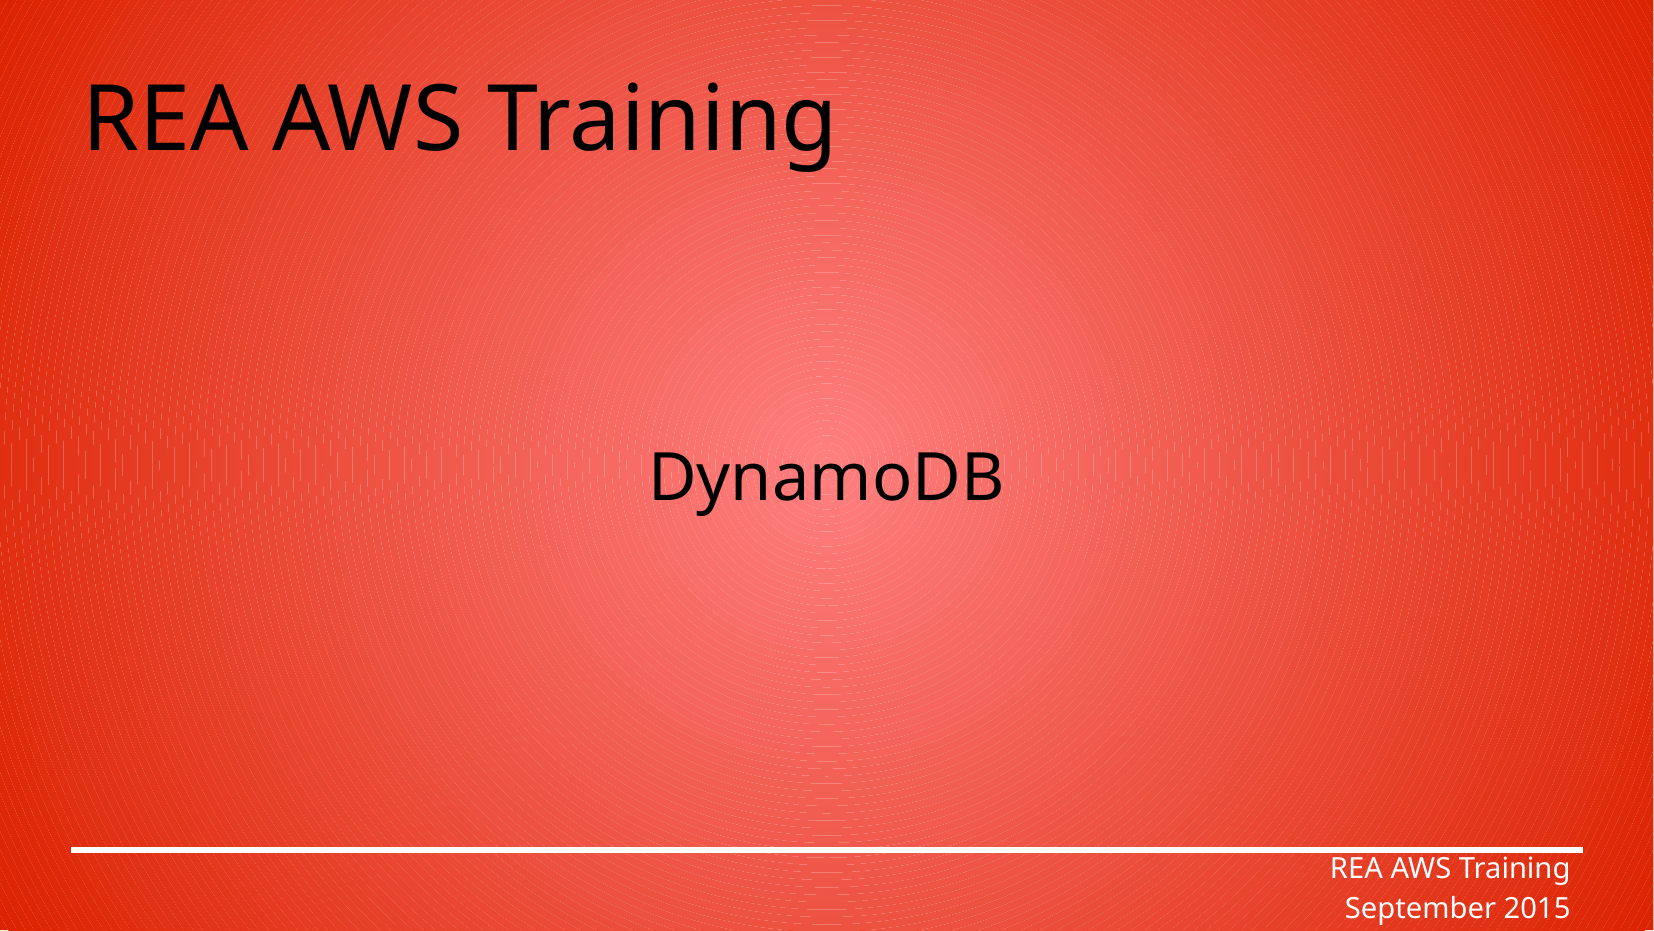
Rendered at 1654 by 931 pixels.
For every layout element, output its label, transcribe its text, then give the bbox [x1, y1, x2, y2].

list DynamoDB [82, 217, 1571, 758]
title REA AWS Training [82, 37, 1571, 193]
